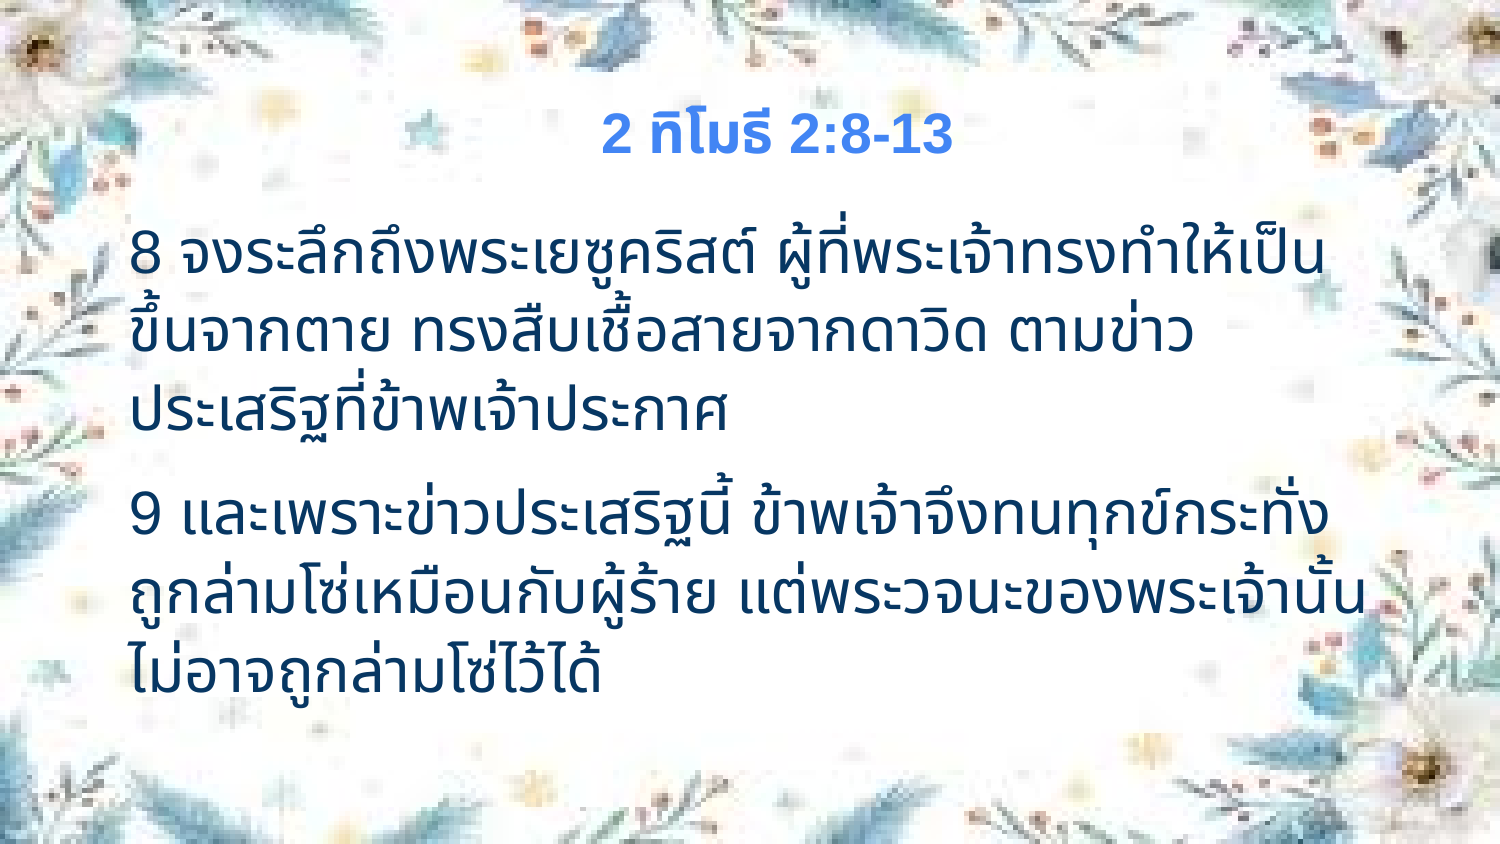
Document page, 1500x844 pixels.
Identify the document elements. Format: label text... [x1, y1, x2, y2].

list 8 จงระลึกถึงพระเยซูคริสต์ ผู้ที่พระเจ้าทรงทำให้เป็นขึ้นจากตาย ทรงสืบเชื้อสายจากดาวิด ตามข่าวประเสริฐที่ข้าพเจ้าประกาศ 9 และเพราะข่าวประเสริฐนี้ ข้าพเจ้าจึงทนทุกข์กระทั่งถูกล่ามโซ่เหมือนกับผู้ร้าย แต่พระวจนะของพระเจ้านั้นไม่อาจถูกล่ามโซ่ไว้ได้ [113, 192, 1405, 795]
picture [0, 0, 1500, 844]
title 2 ทิโมธี 2:8-13 [79, 87, 1477, 182]
